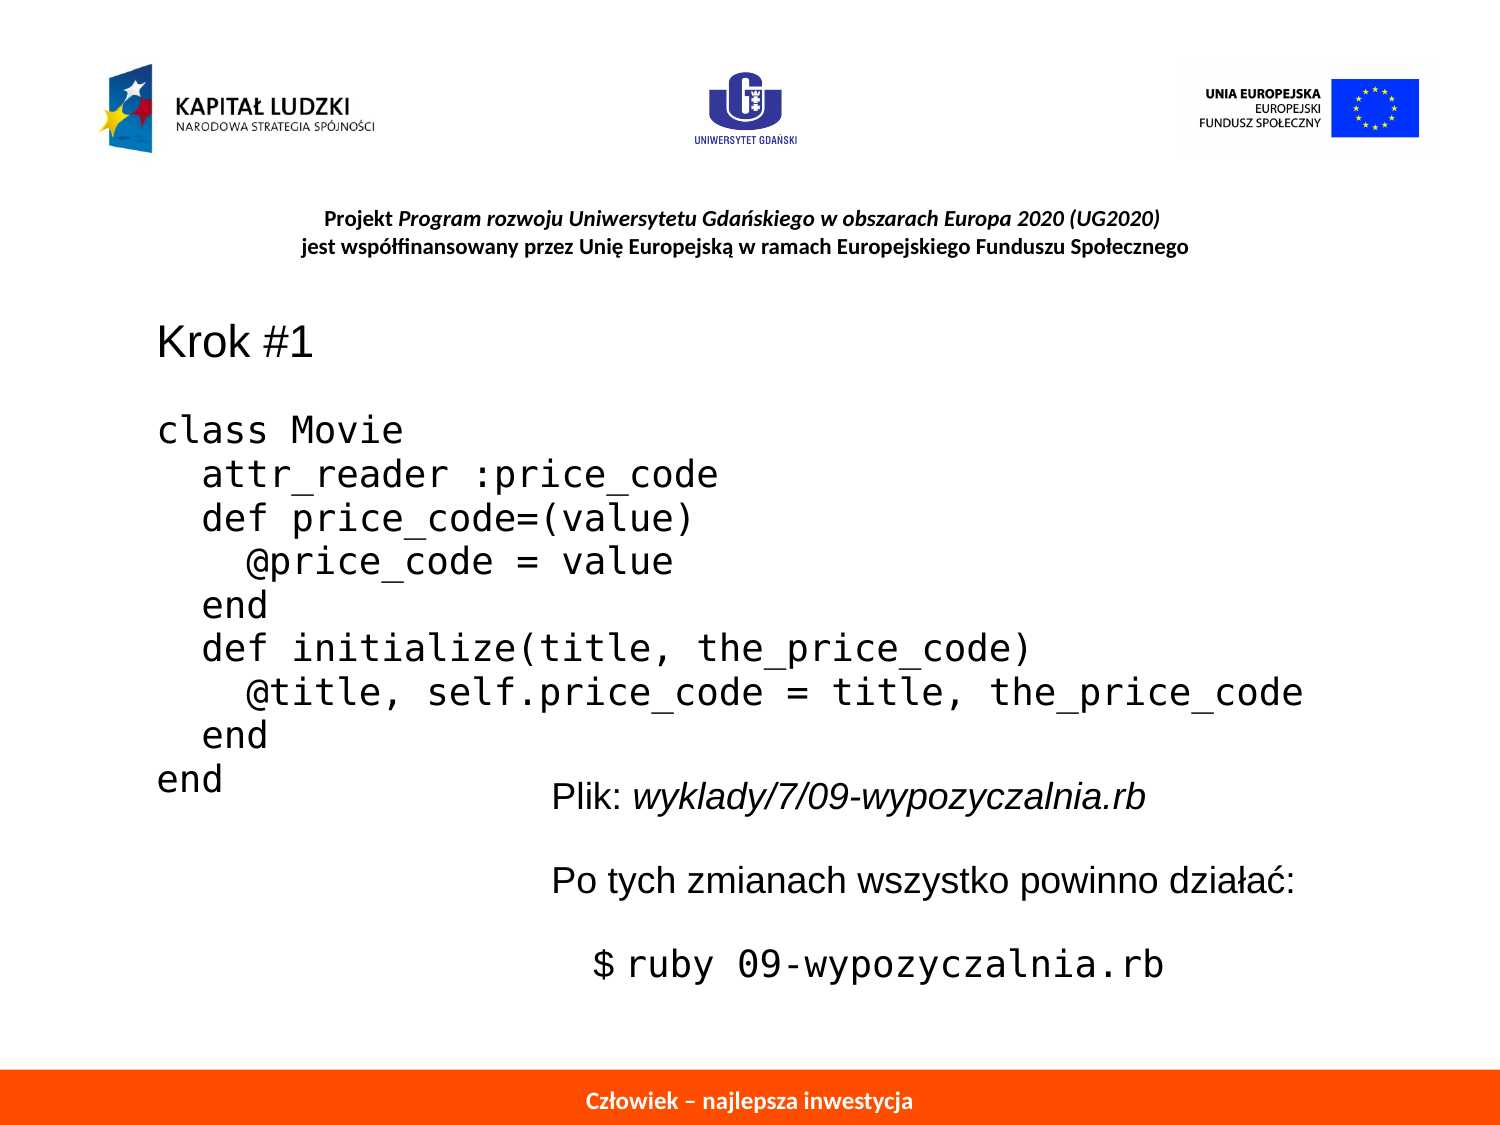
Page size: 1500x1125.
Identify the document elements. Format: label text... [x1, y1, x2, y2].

picture [1179, 60, 1439, 156]
footer Człowiek – najlepsza inwestycja [0, 1069, 1500, 1125]
picture [53, 19, 418, 196]
text_box Projekt Program rozwoju Uniwersytetu Gdańskiego w obszarach Europa 2020 (UG2020) jest współfinansowany przez Unię Europejską w ramach Europejskiego Funduszu Społecznego [53, 196, 1439, 267]
text_box Krok #1 class Movie attr_reader :price_code def price_code=(value) @price_code = value end def initialize(title, the_price_code) @title, self.price_code = title, the_price_code end end [141, 308, 1319, 851]
text_box Plik: wyklady/7/09-wypozyczalnia.rb Po tych zmianach wszystko powinno działać: $ ruby 09-wypozyczalnia.rb [536, 767, 1312, 995]
picture [692, 69, 800, 147]
